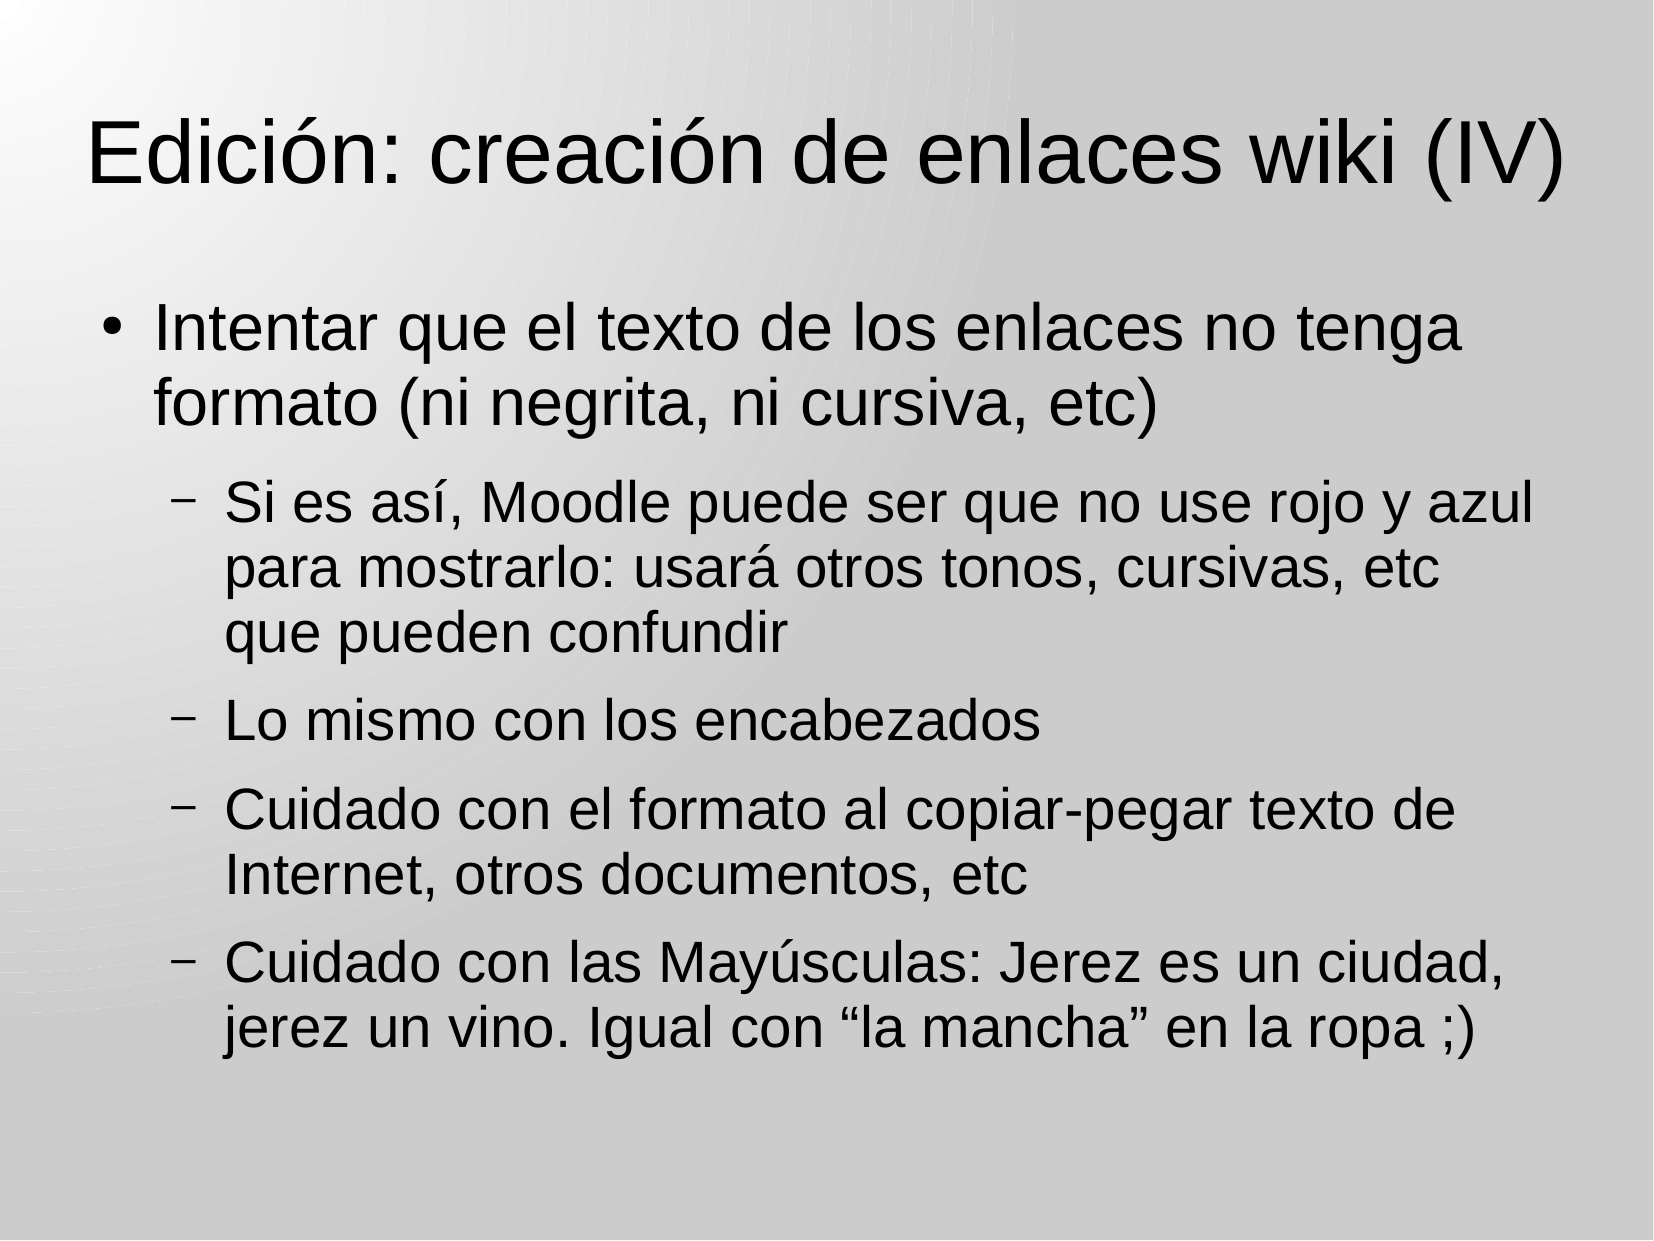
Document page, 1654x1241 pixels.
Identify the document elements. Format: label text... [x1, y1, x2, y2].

list Intentar que el texto de los enlaces no tenga formato (ni negrita, ni cursiva, etc) Si es así, Moodle puede ser que no use rojo y azul para mostrarlo: usará otros tonos, cursivas, etc que pueden confundir Lo mismo con los encabezados Cuidado con el formato al copiar-pegar texto de Internet, otros documentos, etc Cuidado con las Mayúsculas: Jerez es un ciudad, jerez un vino. Igual con “la mancha” en la ropa ;) [82, 290, 1538, 1109]
title Edición: creación de enlaces wiki (IV) [82, 49, 1571, 257]
